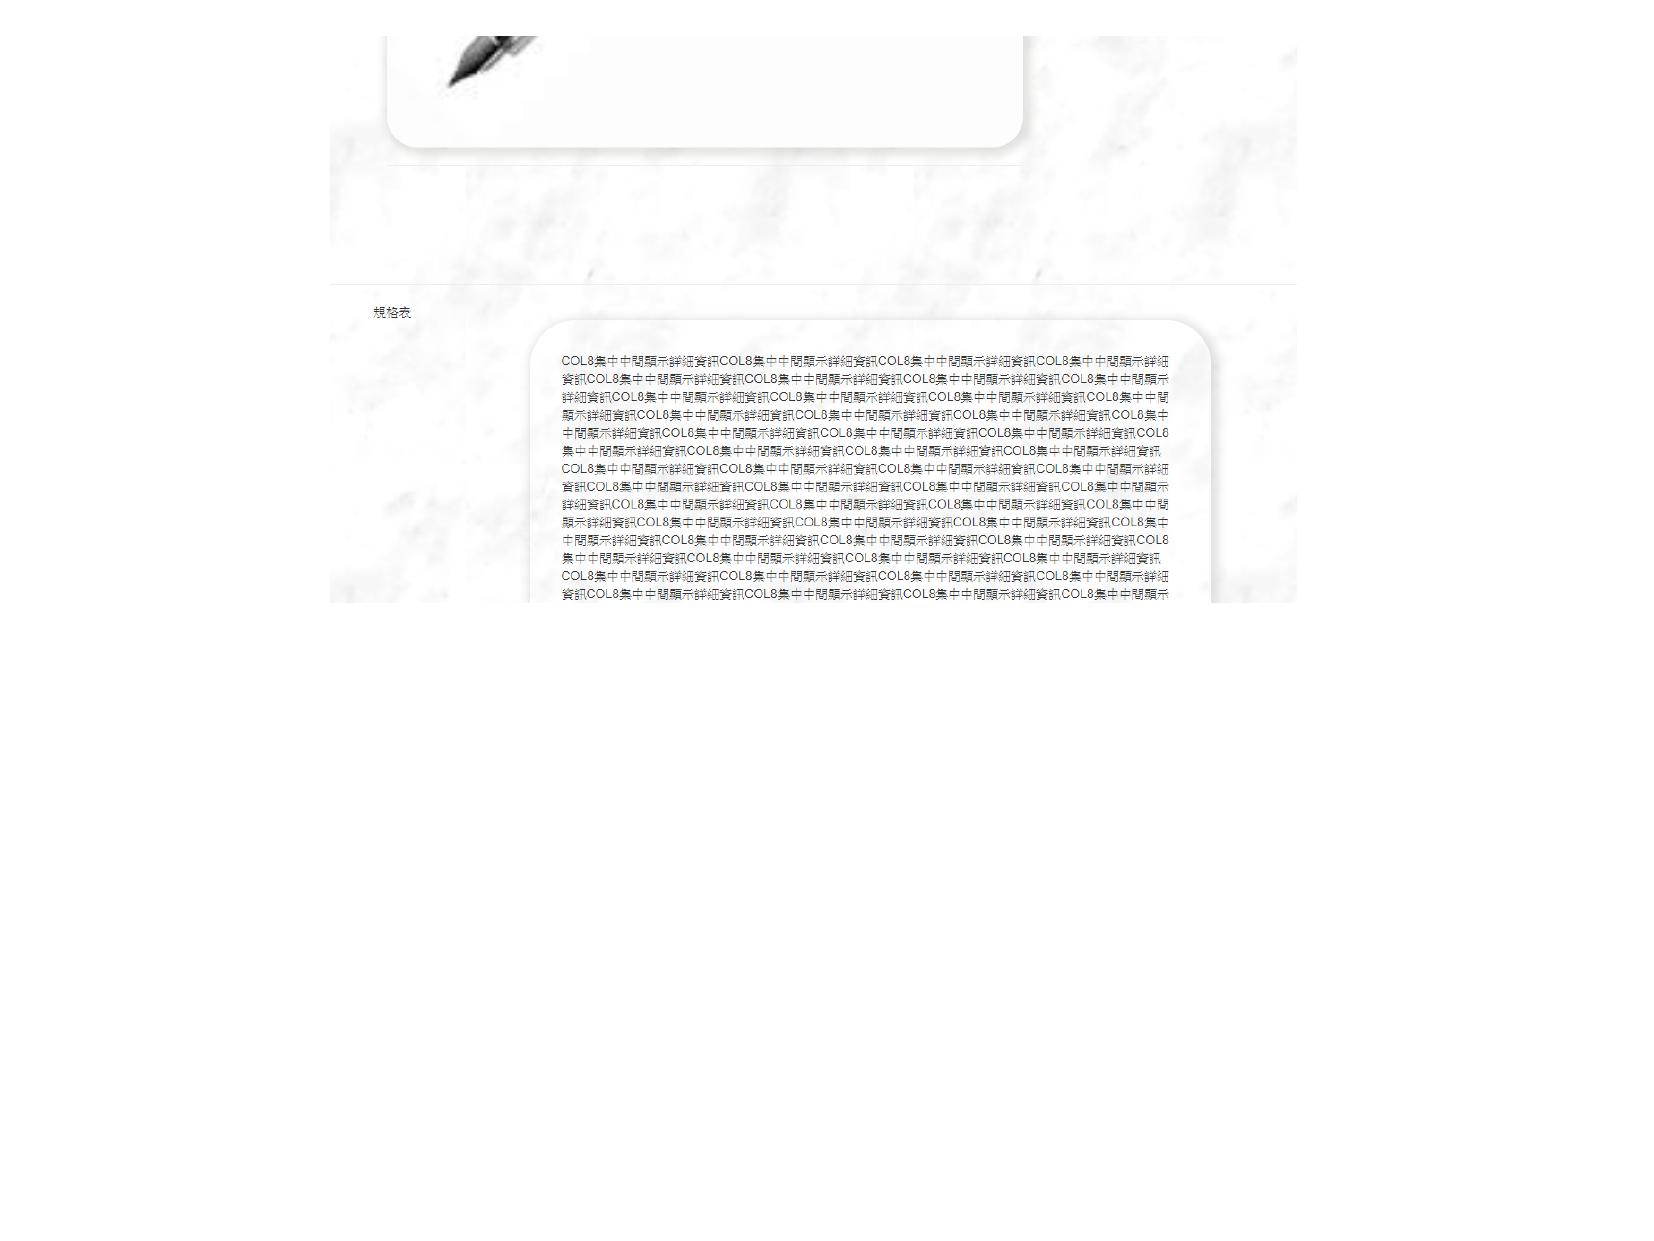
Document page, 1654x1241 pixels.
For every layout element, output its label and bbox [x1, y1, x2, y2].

picture [330, 36, 1297, 603]
